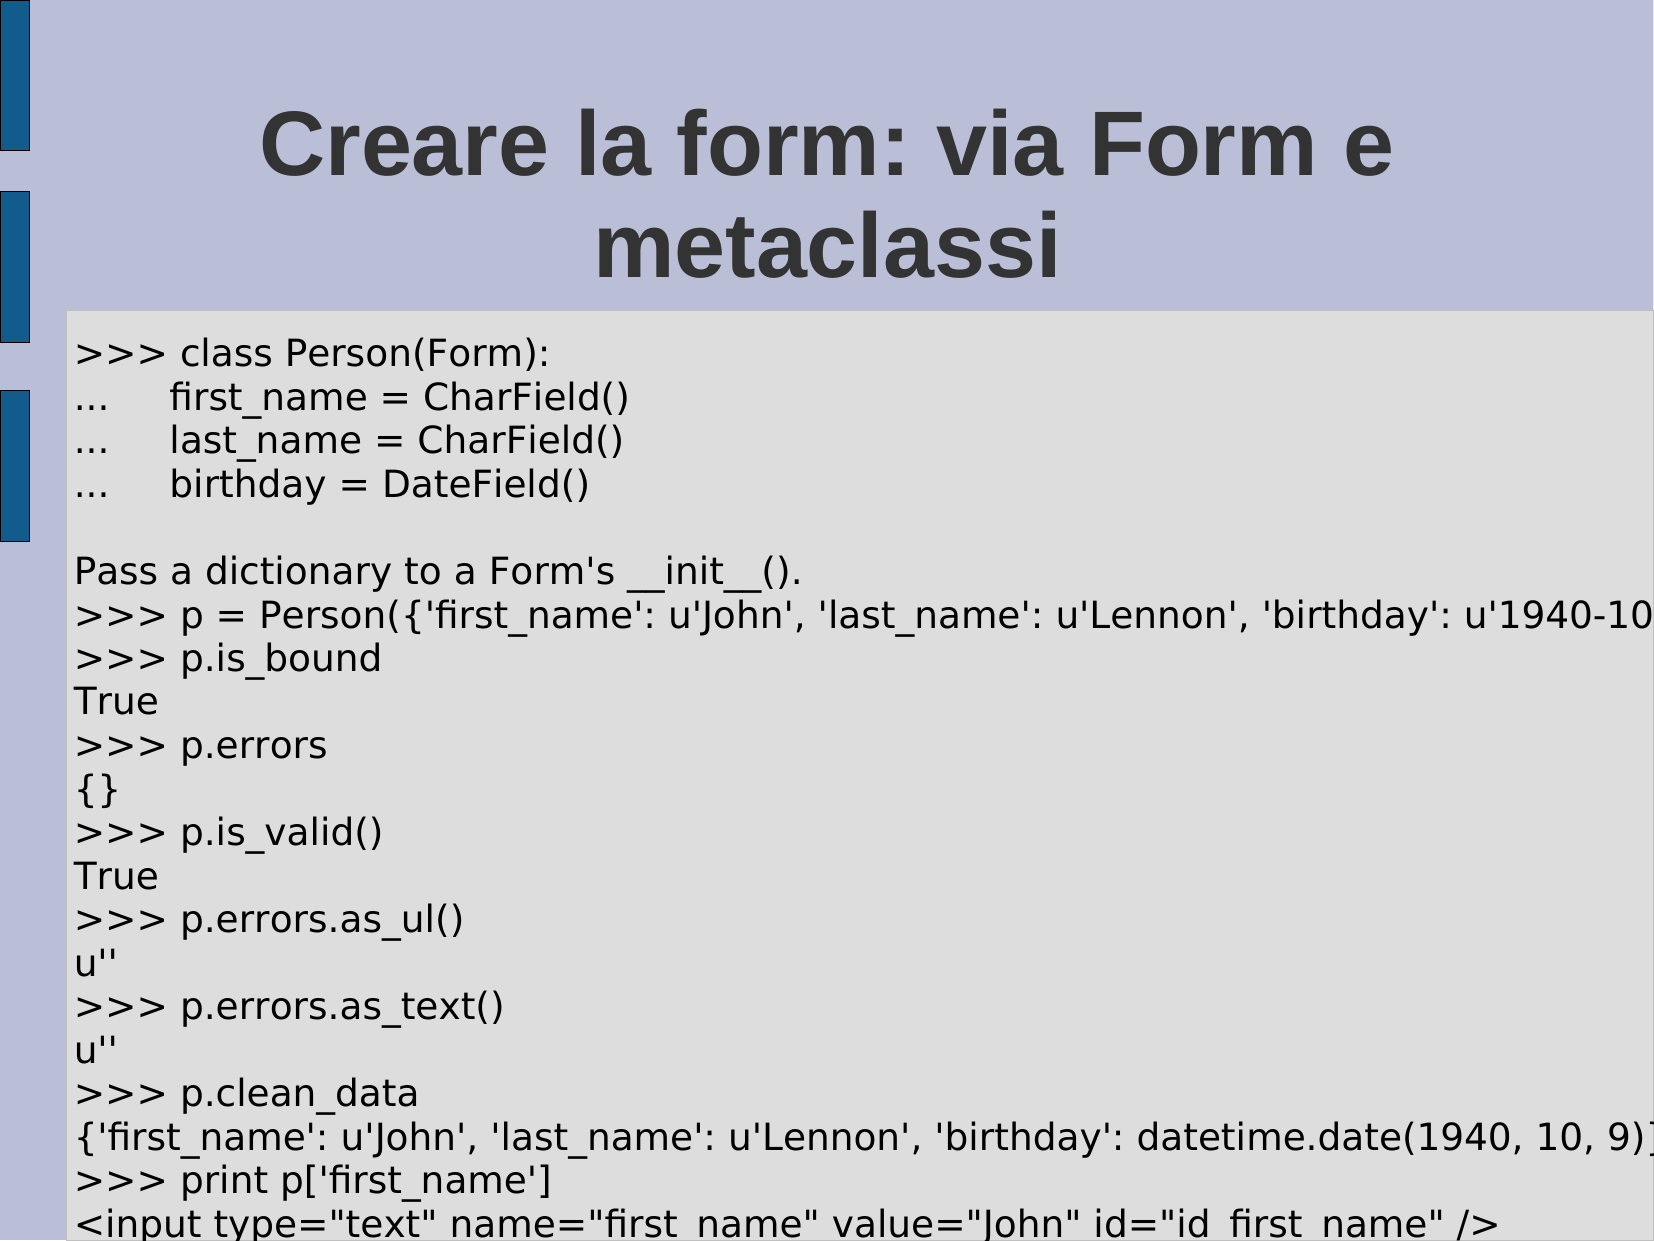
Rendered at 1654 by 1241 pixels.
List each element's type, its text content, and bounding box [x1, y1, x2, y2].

title Creare la form: via Form e metaclassi [121, 87, 1534, 302]
text_box >>> class Person(Form): ... first_name = CharField() ... last_name = CharField() ... birthday = DateField() Pass a dictionary to a Form's __init__(). >>> p = Person({'first_name': u'John', 'last_name': u'Lennon', 'birthday': u'1940-10-9'}) >>> p.is_bound True >>> p.errors {} >>> p.is_valid() True >>> p.errors.as_ul() u'' >>> p.errors.as_text() u'' >>> p.clean_data {'first_name': u'John', 'last_name': u'Lennon', 'birthday': datetime.date(1940, 10, 9)} >>> print p['first_name'] <input type="text" name="first_name" value="John" id="id_first_name" /> [59, 324, 1654, 1241]
